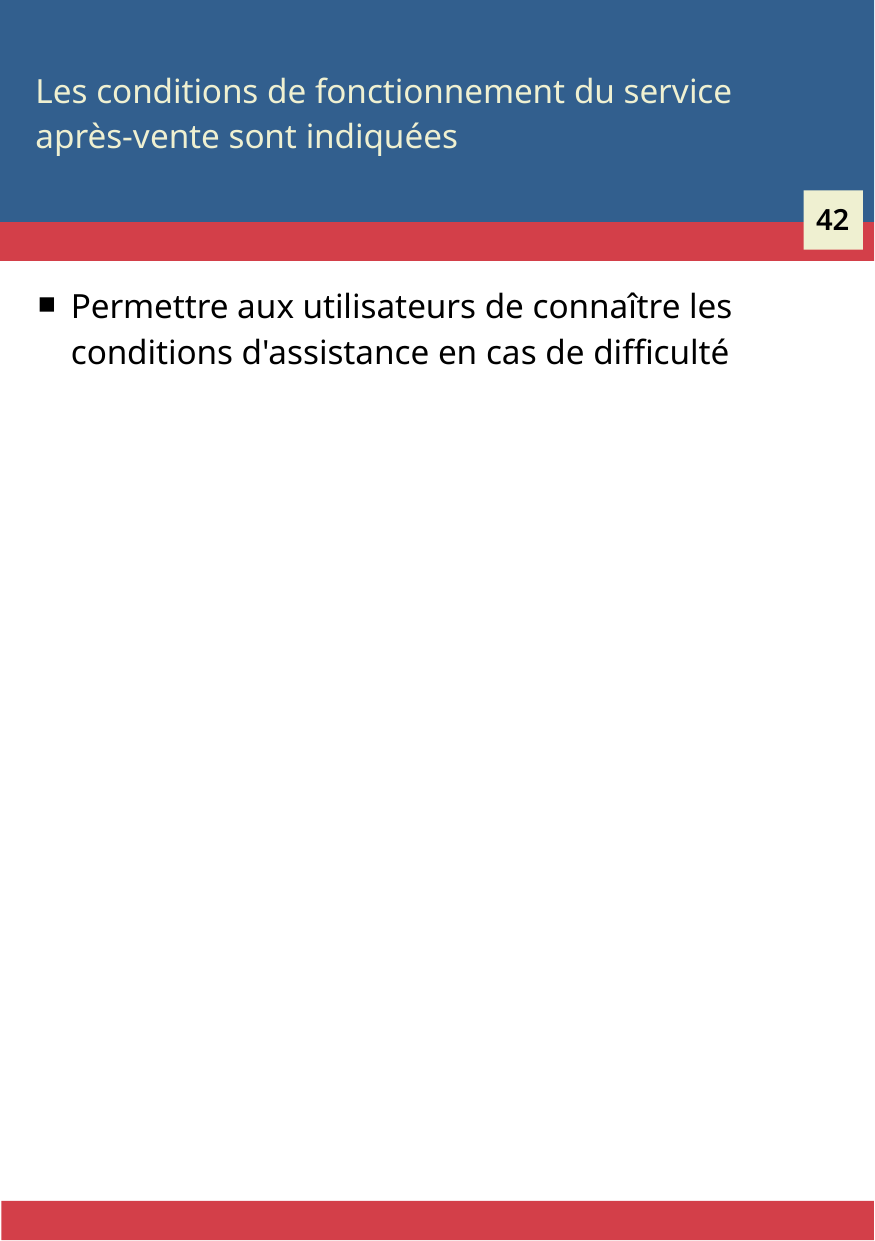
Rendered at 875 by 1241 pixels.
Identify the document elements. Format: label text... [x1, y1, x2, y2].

list Permettre aux utilisateurs de connaître les conditions d'assistance en cas de difficulté [23, 283, 839, 1111]
text_box 42 [803, 188, 863, 249]
title Les conditions de fonctionnement du service après-vente sont indiquées [35, 13, 839, 213]
